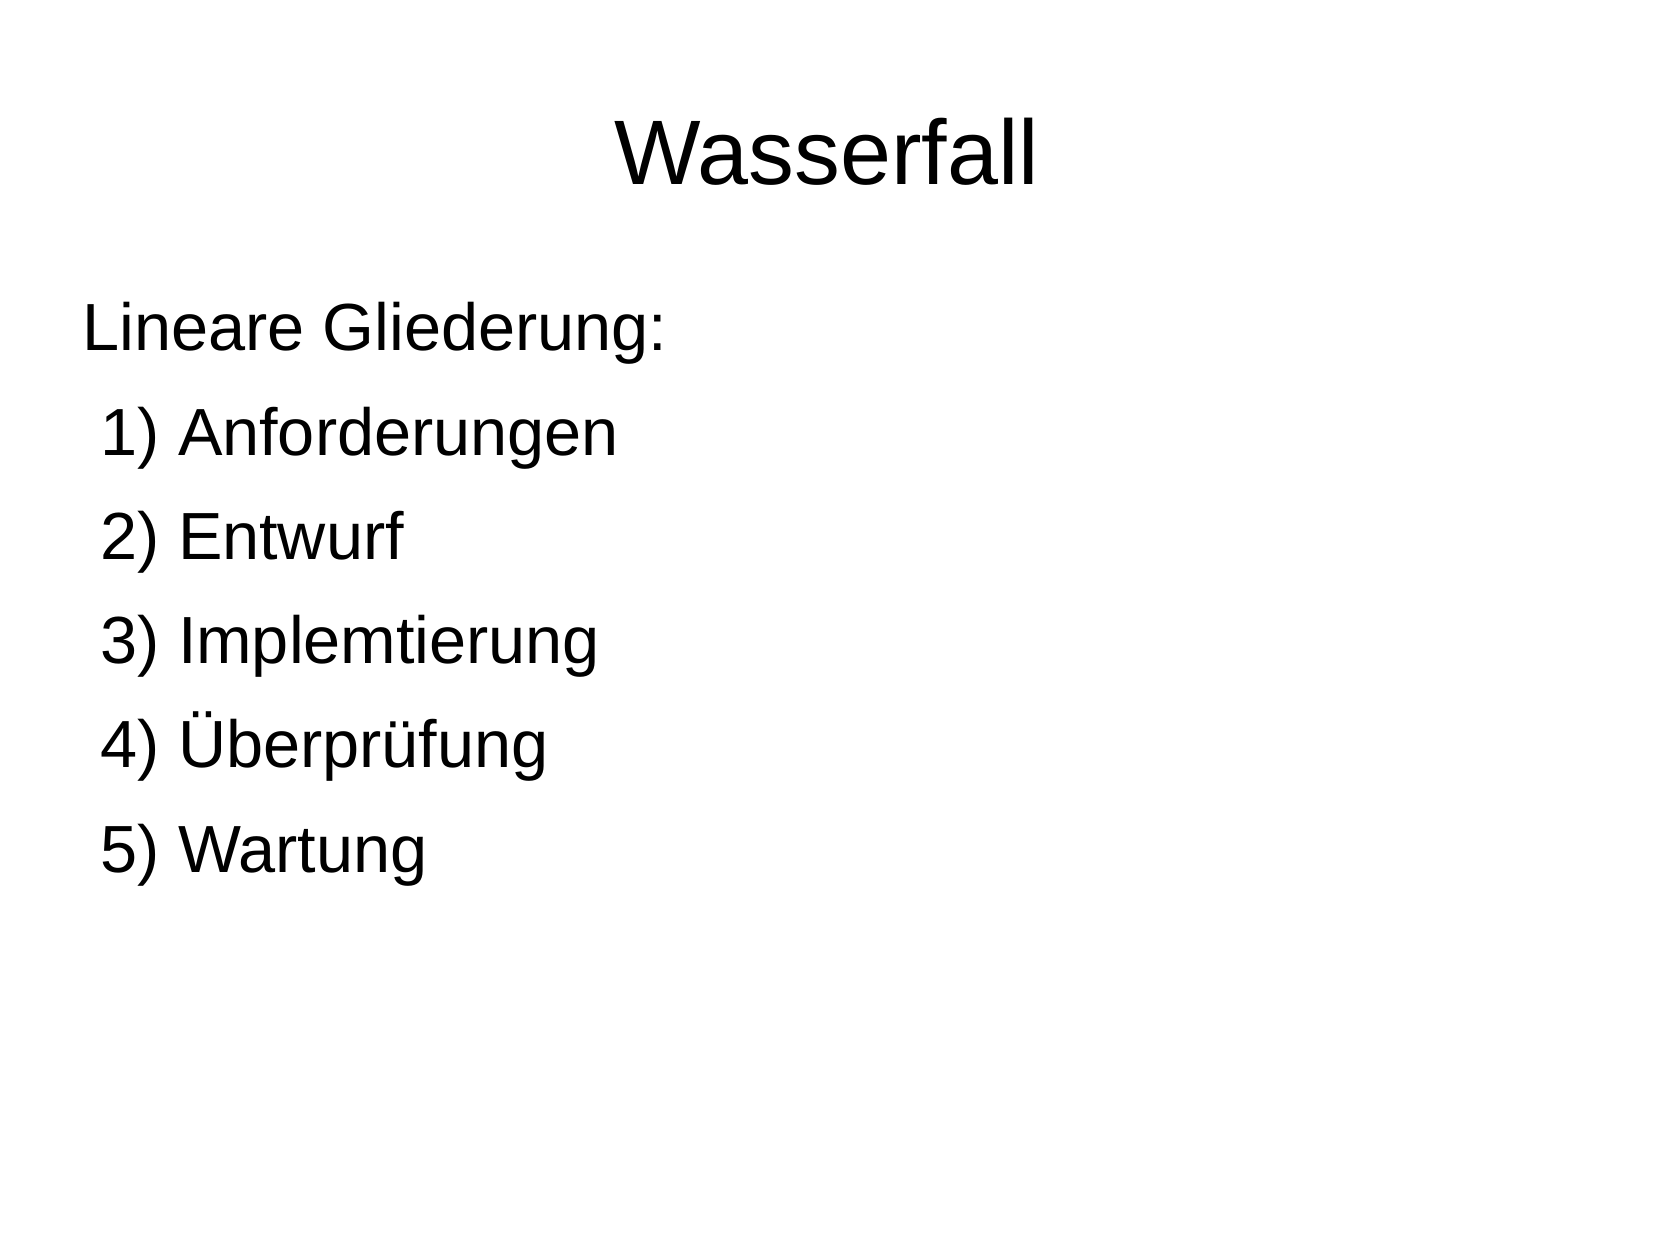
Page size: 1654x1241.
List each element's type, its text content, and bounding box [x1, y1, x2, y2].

title Wasserfall [82, 49, 1571, 257]
list Lineare Gliederung: Anforderungen Entwurf Implemtierung Überprüfung Wartung [82, 290, 1571, 1010]
